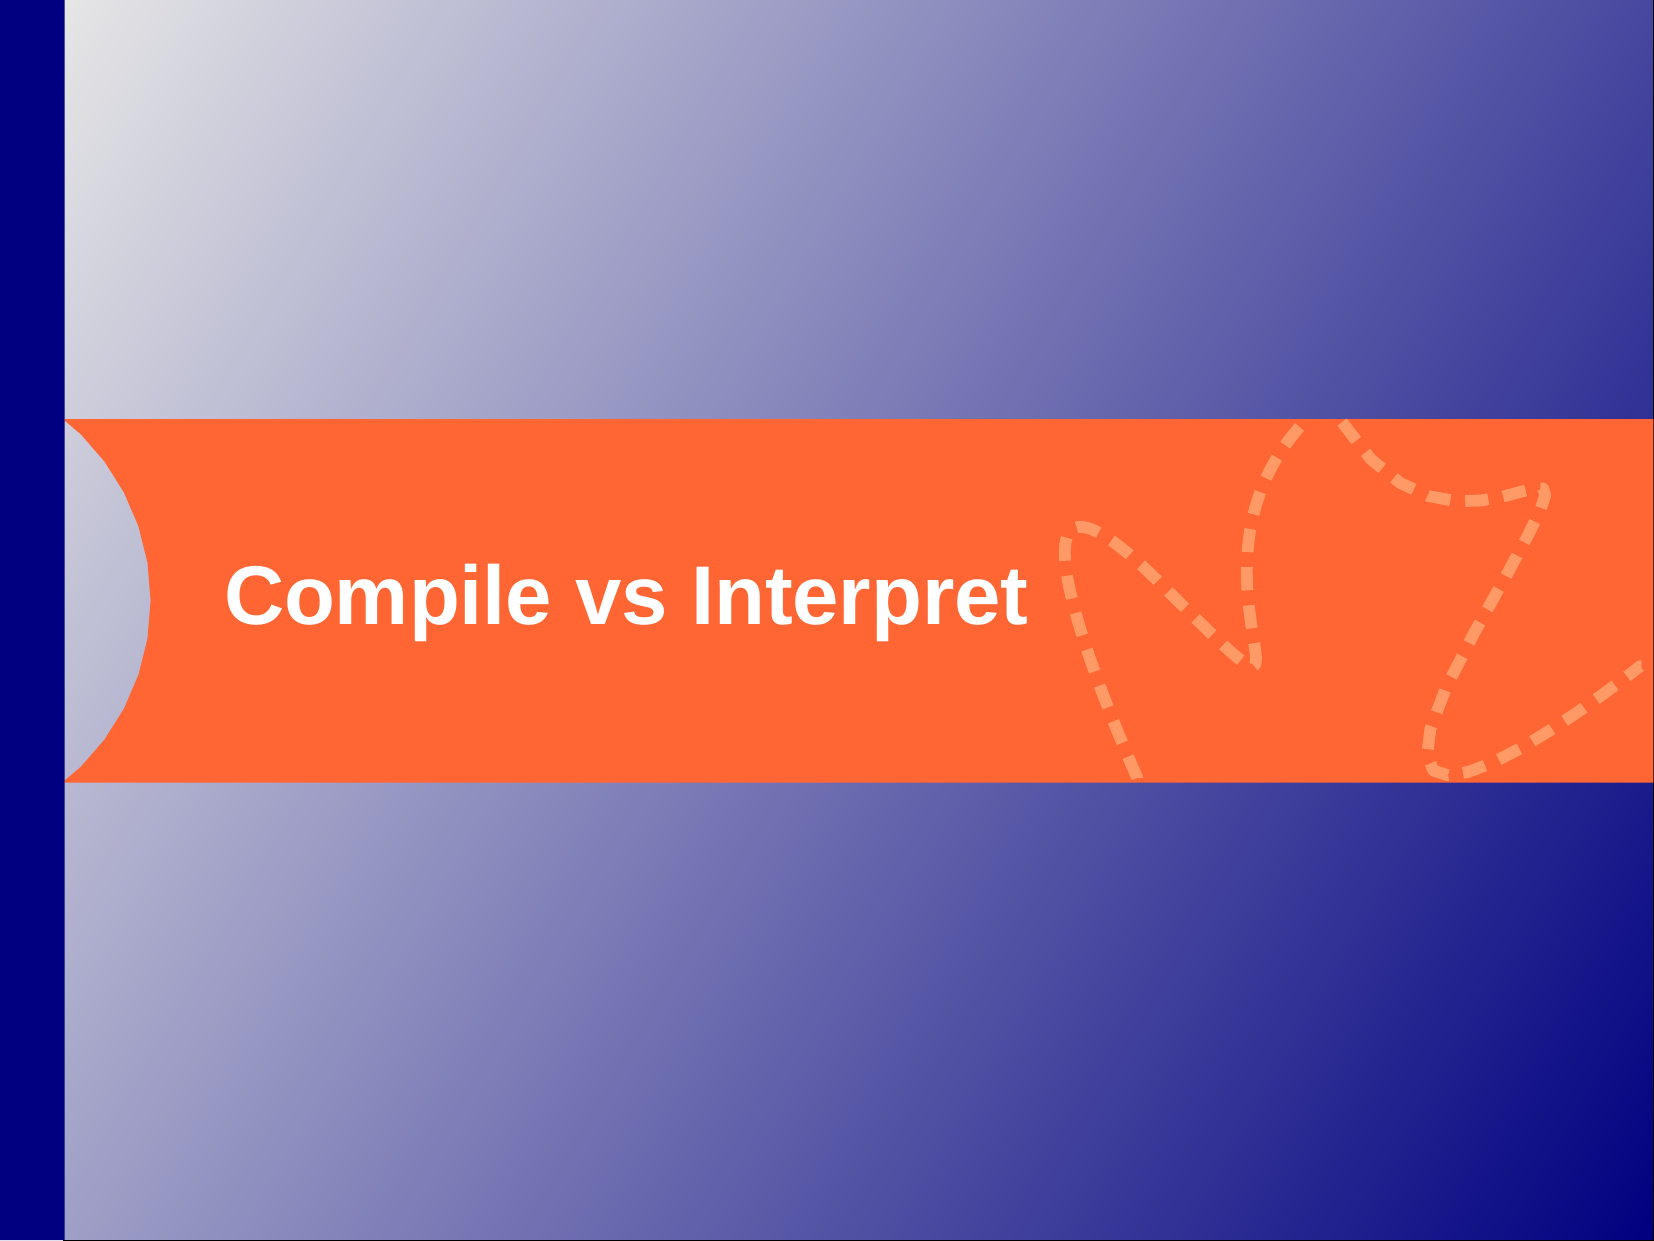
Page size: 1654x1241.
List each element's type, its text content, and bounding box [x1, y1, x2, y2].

title Compile vs Interpret [224, 497, 1093, 704]
